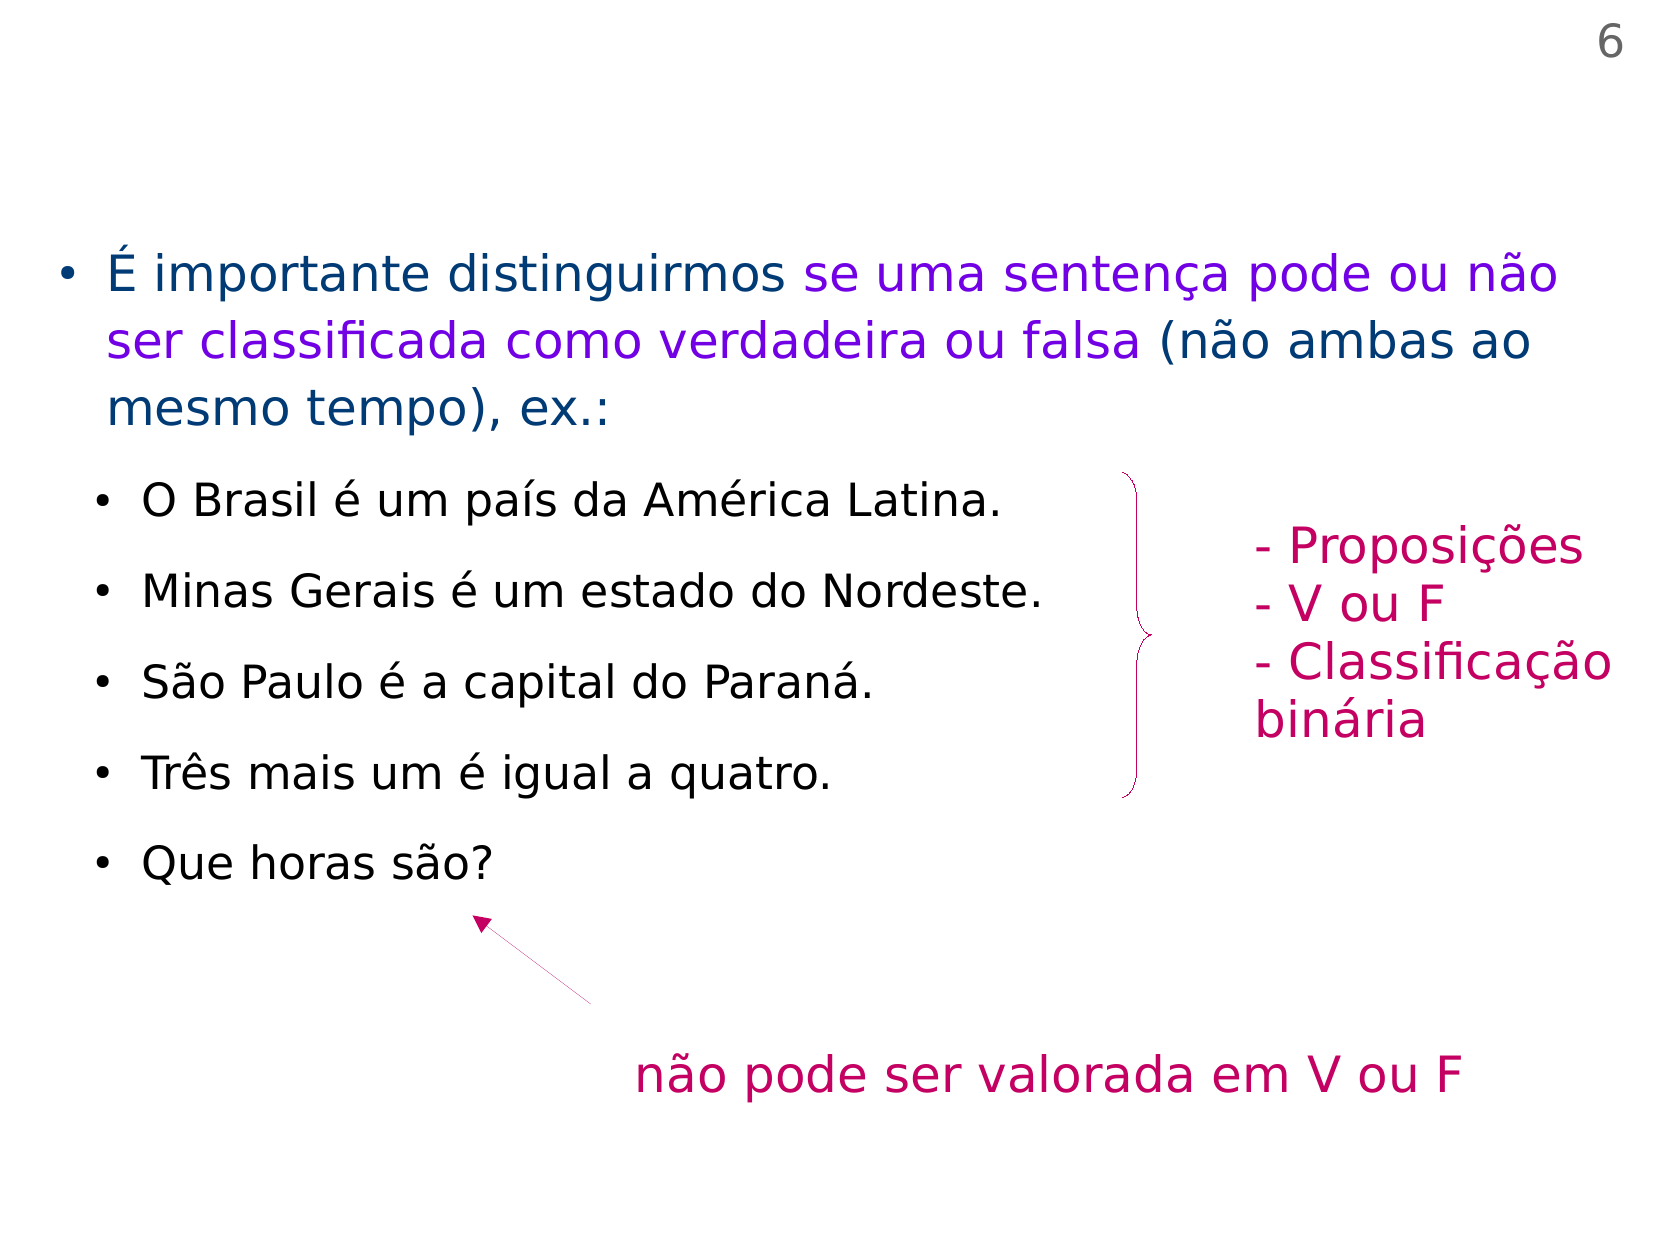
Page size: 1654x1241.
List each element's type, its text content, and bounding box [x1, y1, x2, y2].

text_box - Proposições - V ou F - Classificação binária [1240, 509, 1654, 798]
text_box não pode ser valorada em V ou F [620, 1038, 1560, 1122]
list É importante distinguirmos se uma sentença pode ou não ser classificada como verdadeira ou falsa (não ambas ao mesmo tempo), ex.: O Brasil é um país da América Latina. Minas Gerais é um estado do Nordeste. São Paulo é a capital do Paraná. Três mais um é igual a quatro. Que horas são? [59, 236, 1595, 1211]
